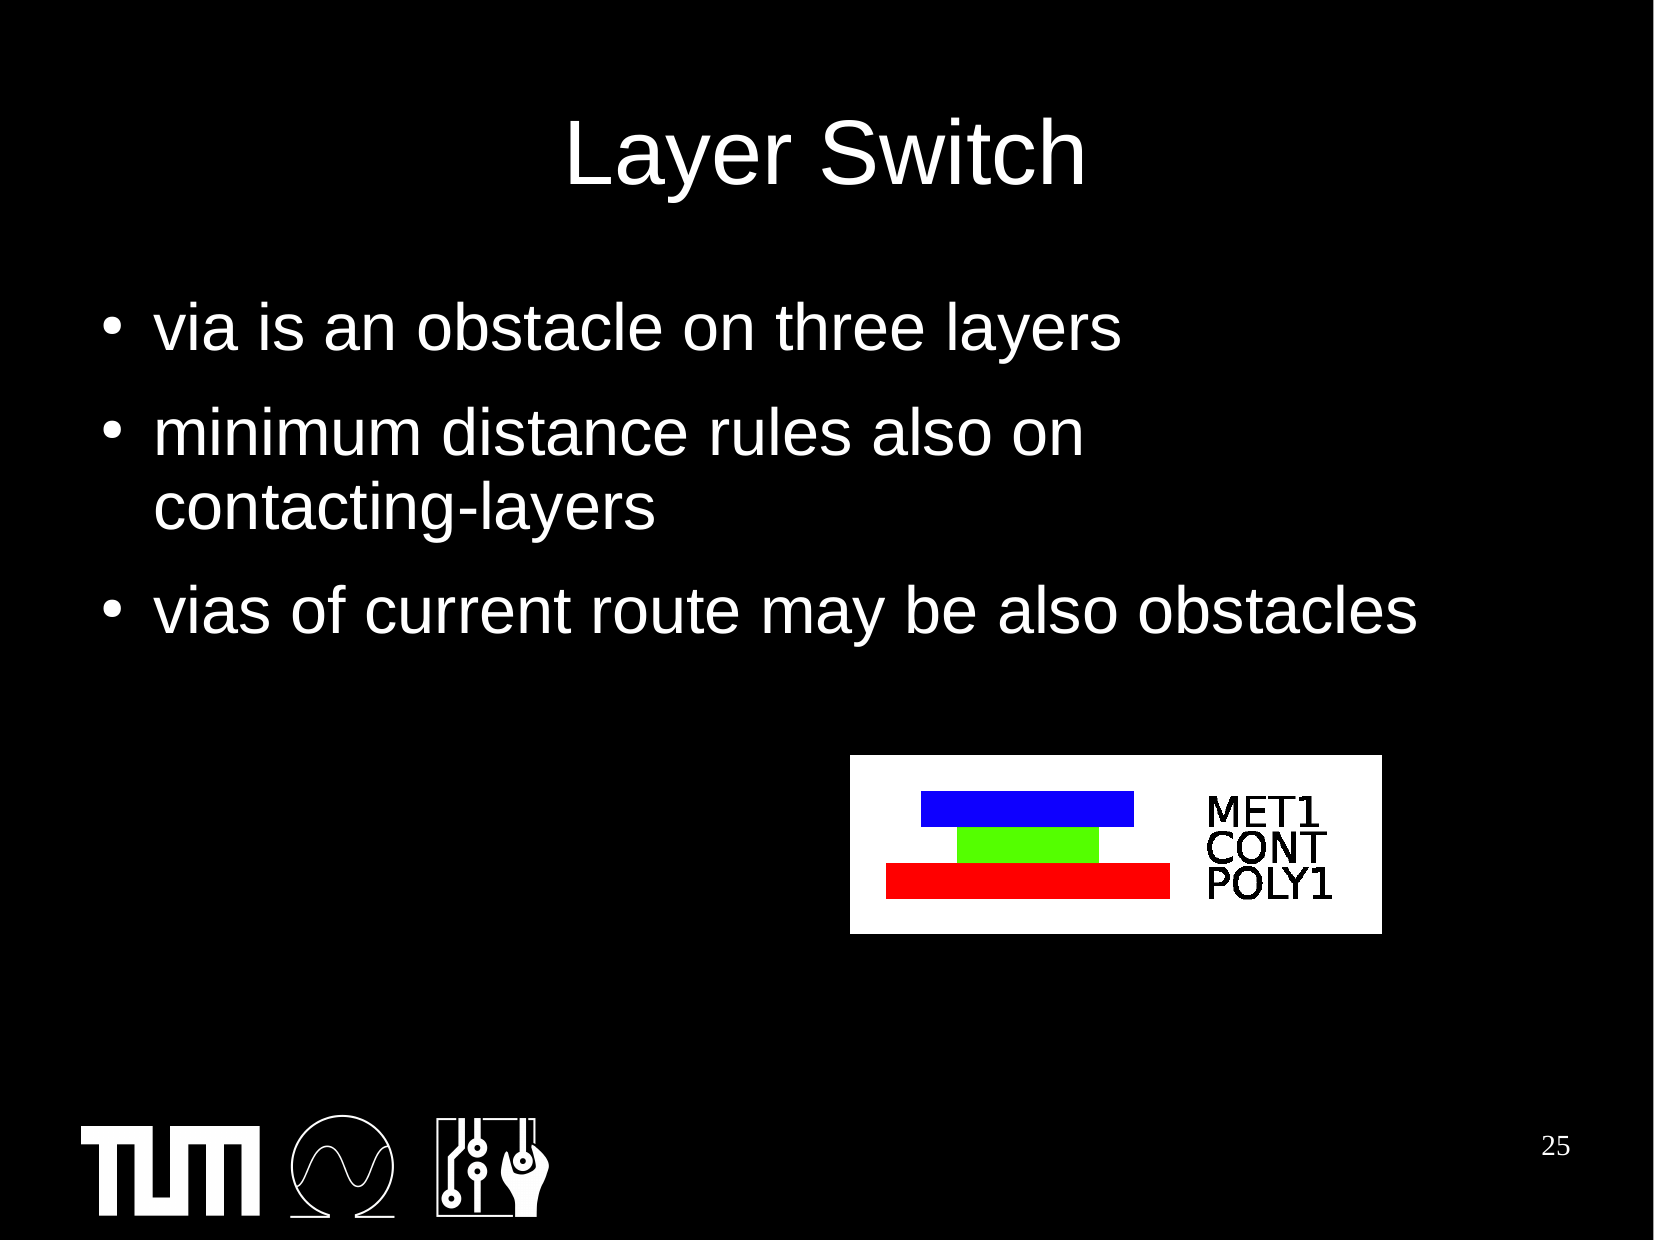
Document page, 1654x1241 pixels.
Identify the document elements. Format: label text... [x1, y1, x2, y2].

list via is an obstacle on three layers minimum distance rules also on contacting-layers vias of current route may be also obstacles [82, 290, 1571, 1109]
title Layer Switch [82, 49, 1571, 257]
picture [283, 1109, 402, 1227]
picture [63, 1108, 272, 1227]
picture [850, 755, 1382, 934]
picture [425, 1109, 554, 1227]
